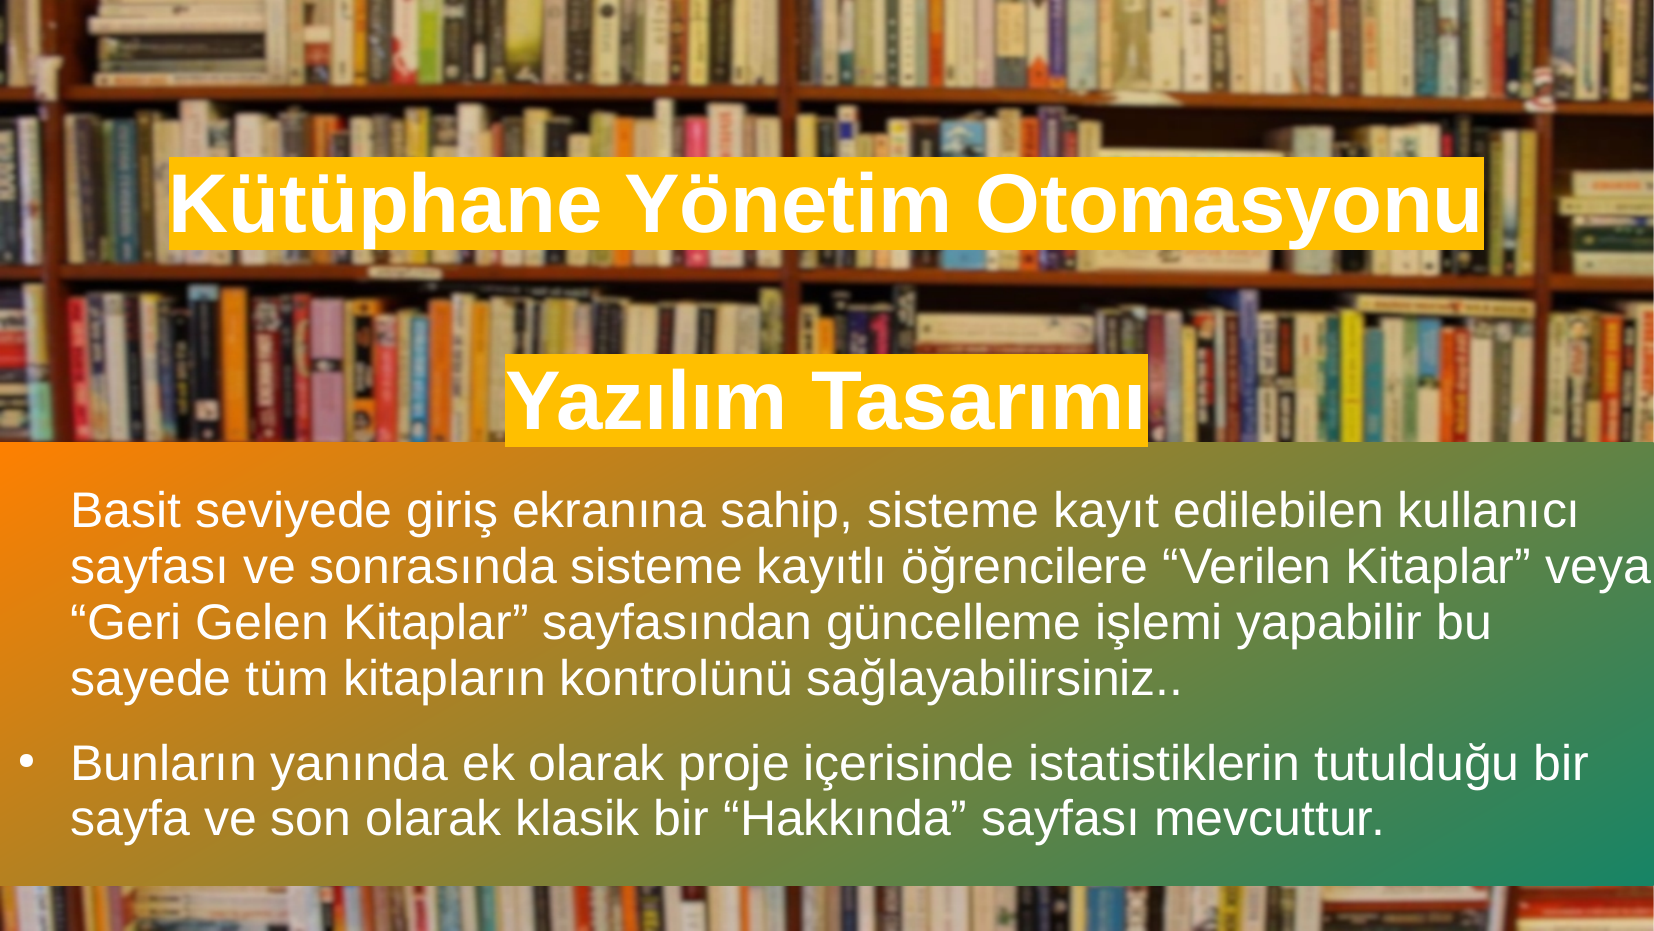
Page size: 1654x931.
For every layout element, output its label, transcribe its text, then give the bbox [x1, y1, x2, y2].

picture [0, 0, 1654, 157]
title Yazılım Tasarımı [0, 354, 1654, 448]
title Kütüphane Yönetim Otomasyonu [0, 157, 1654, 251]
picture [0, 886, 1654, 931]
picture [0, 251, 1654, 354]
list Basit seviyede giriş ekranına sahip, sisteme kayıt edilebilen kullanıcı sayfası ve sonrasında sisteme kayıtlı öğrencilere “Verilen Kitaplar” veya “Geri Gelen Kitaplar” sayfasından güncelleme işlemi yapabilir bu sayede tüm kitapların kontrolünü sağlayabilirsiniz.. Bunların yanında ek olarak proje içerisinde istatistiklerin tutulduğu bir sayfa ve son olarak klasik bir “Hakkında” sayfası mevcuttur. [0, 448, 1654, 886]
